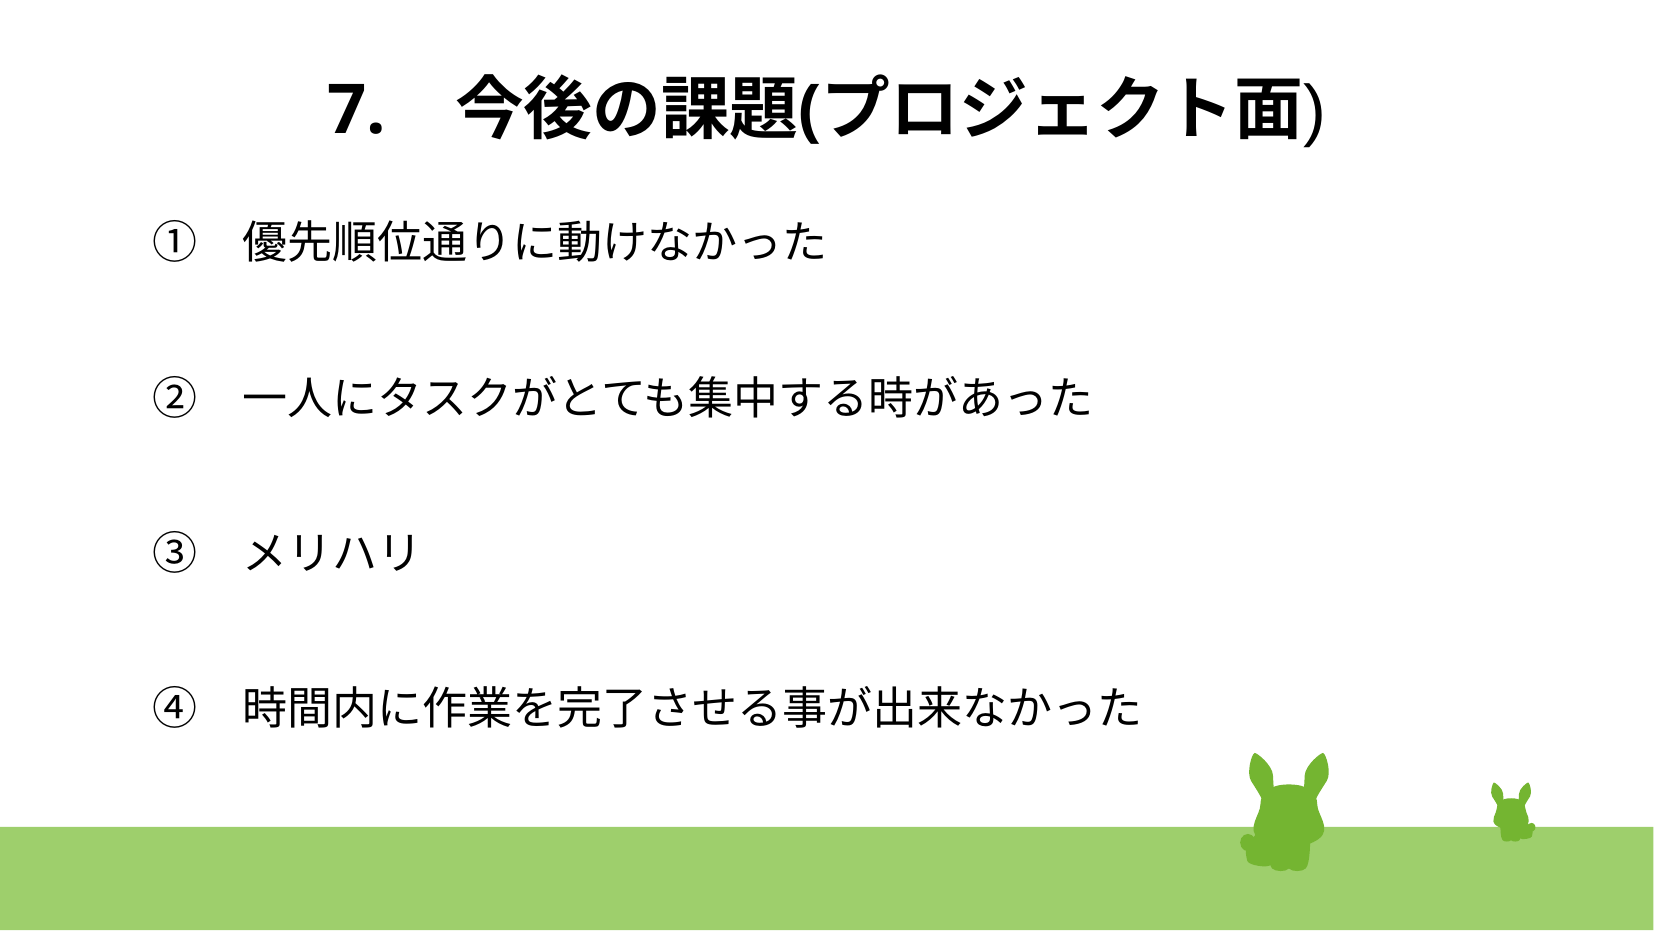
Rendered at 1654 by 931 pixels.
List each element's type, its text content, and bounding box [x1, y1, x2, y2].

list ① 優先順位通りに動けなかった ② 一人にタスクがとても集中する時があった ③ メリハリ ④ 時間内に作業を完了させる事が出来なかった [88, 206, 1565, 739]
title 7. 今後の課題(プロジェクト面) [88, 29, 1565, 178]
